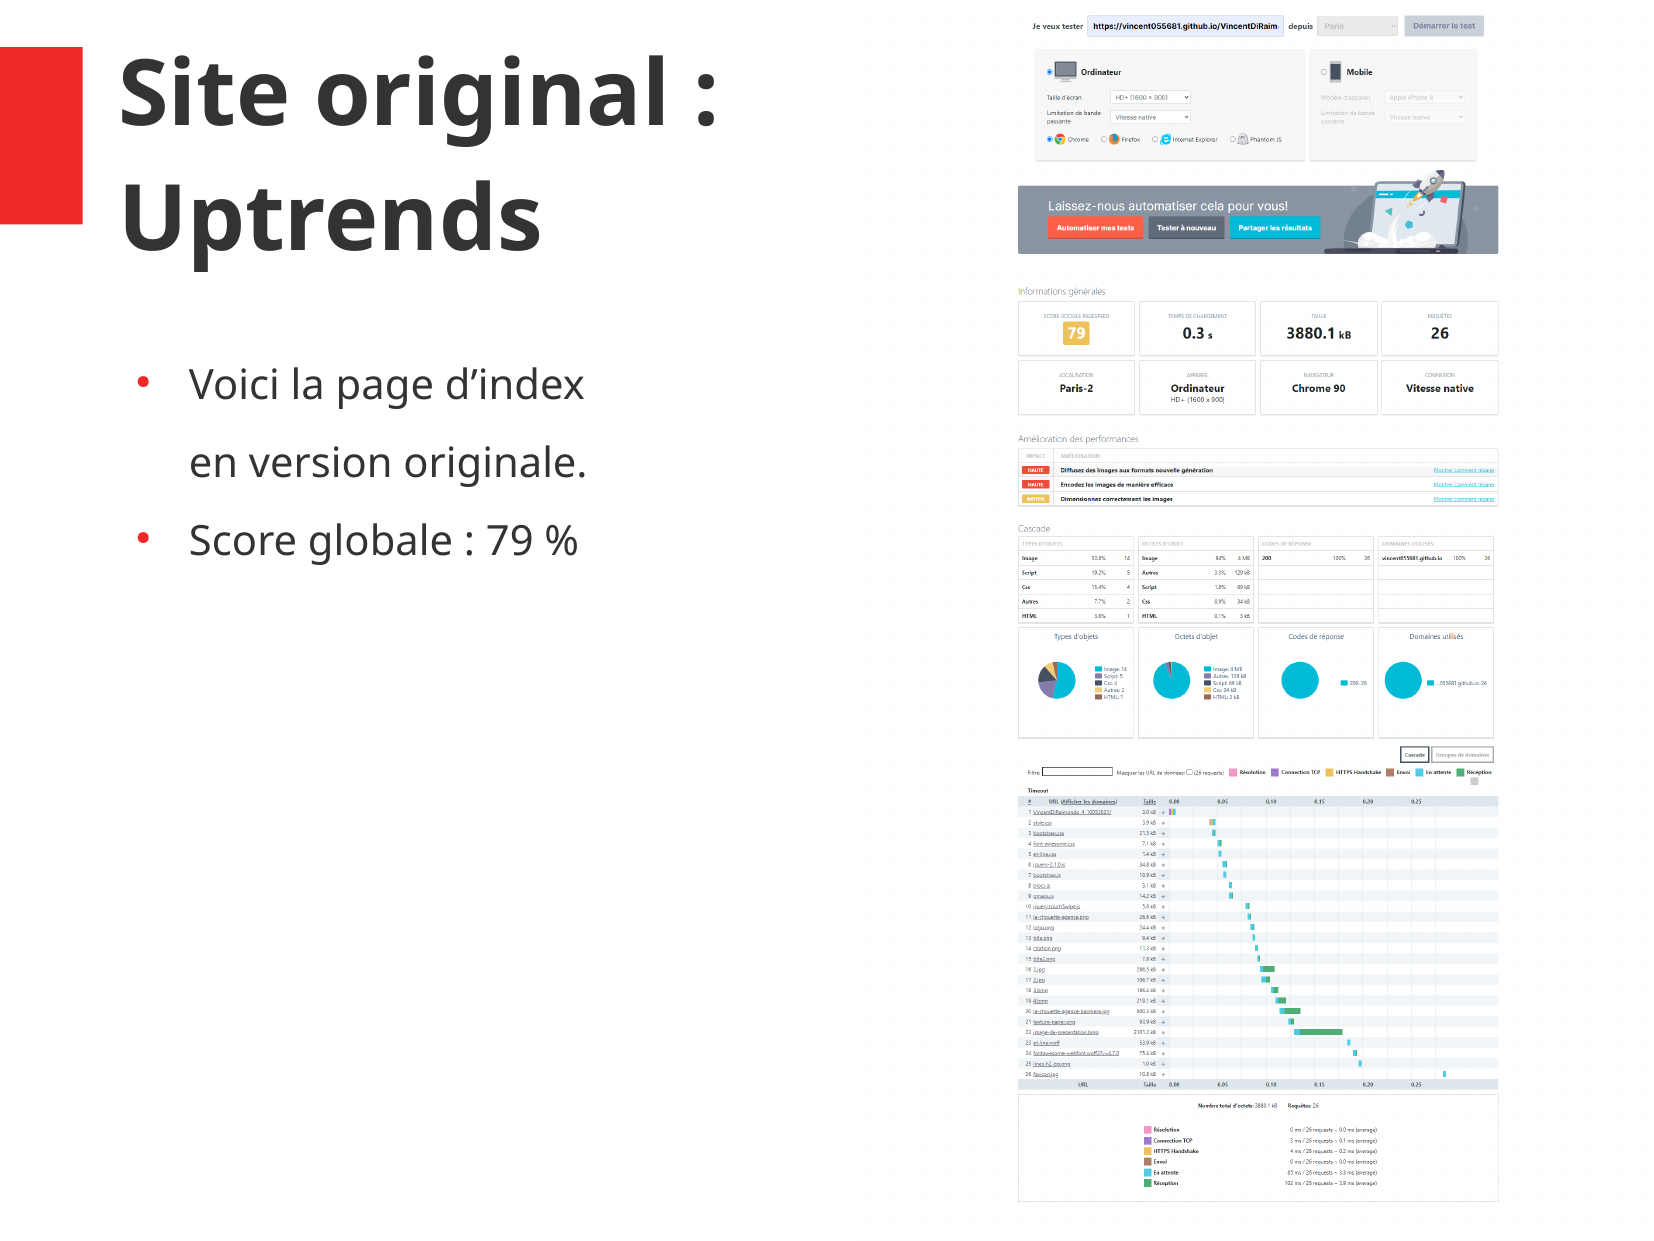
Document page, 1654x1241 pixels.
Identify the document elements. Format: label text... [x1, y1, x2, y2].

list Voici la page d’index en version originale. Score globale : 79 % [118, 354, 858, 1074]
title Site original : Uptrends [118, 27, 858, 278]
picture [858, 0, 1654, 1241]
